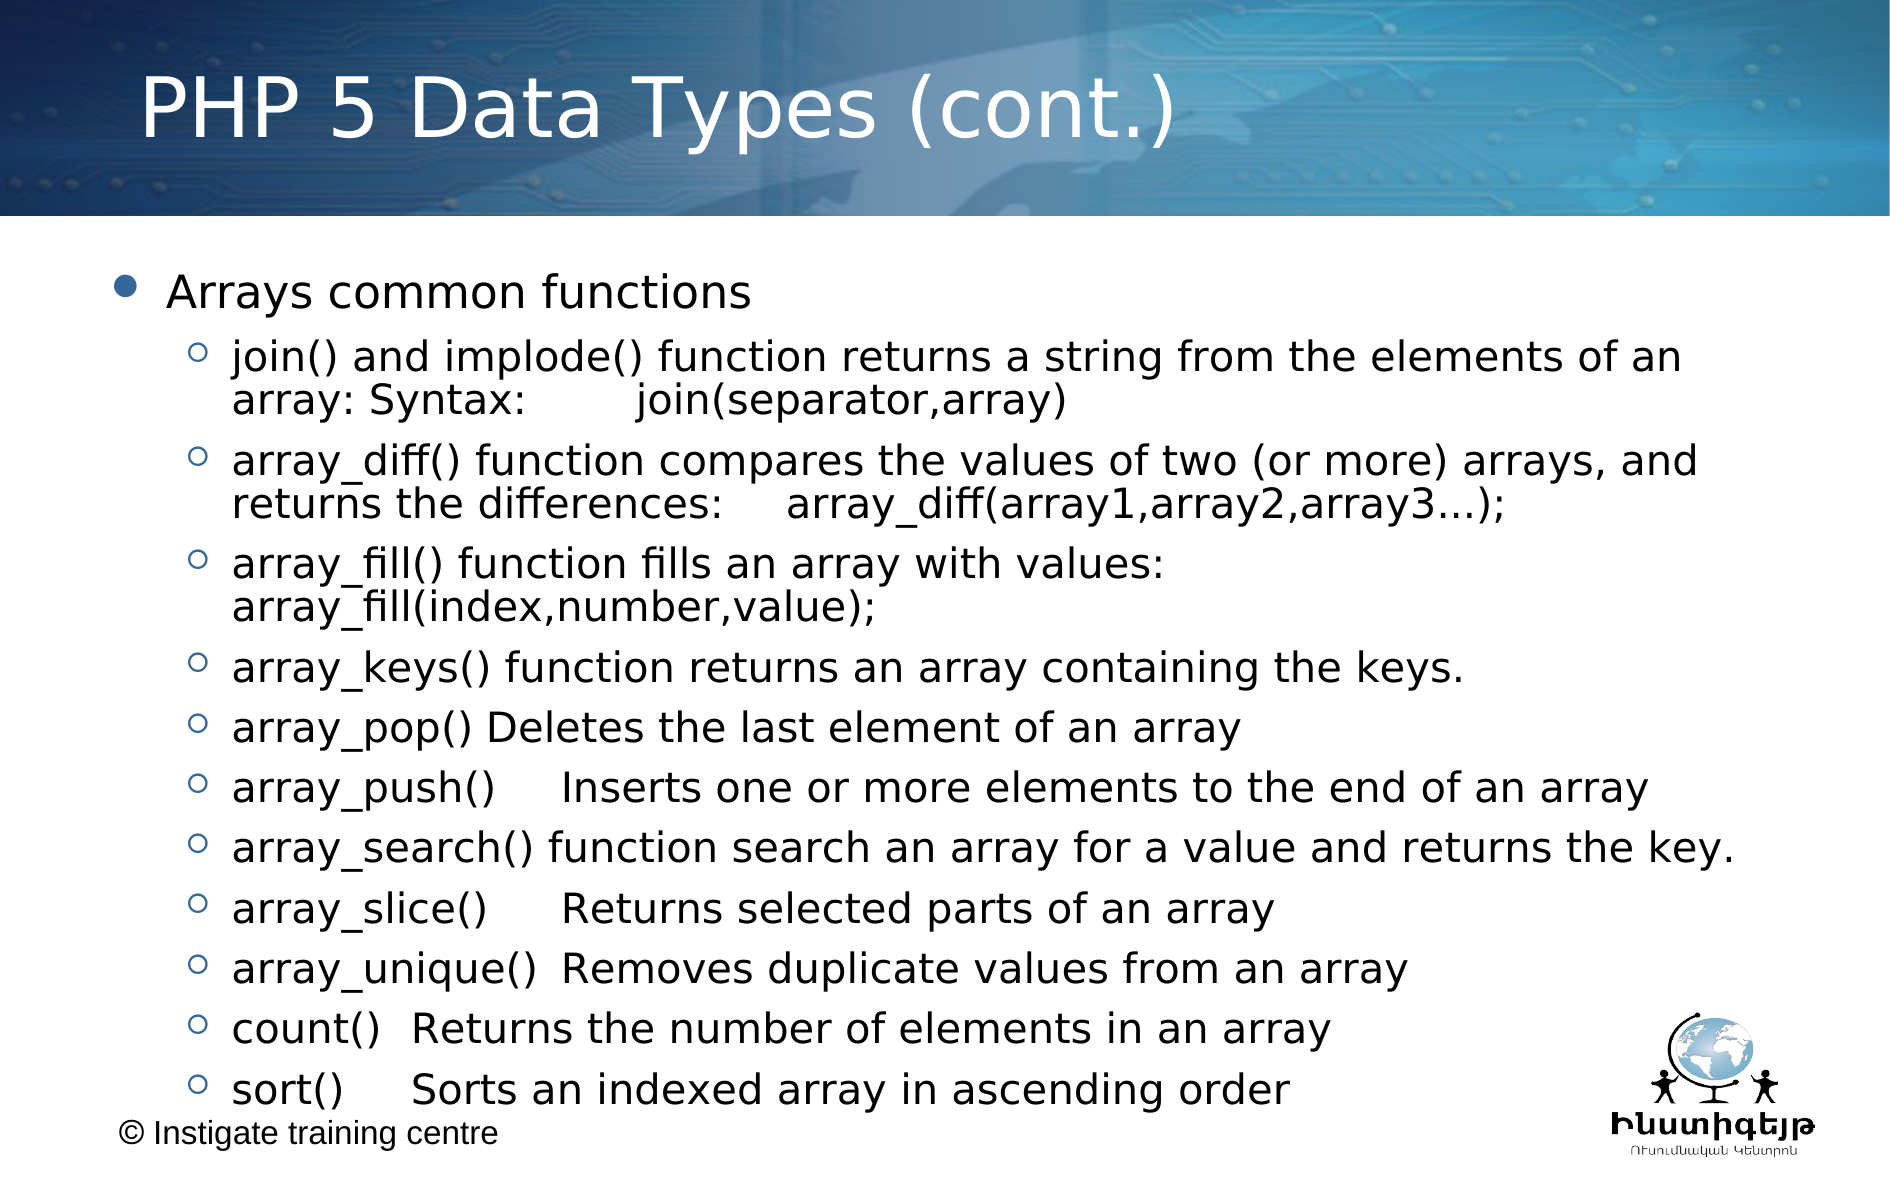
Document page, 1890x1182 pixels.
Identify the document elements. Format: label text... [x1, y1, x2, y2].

picture [1612, 1012, 1815, 1157]
list Arrays common functions join() and implode() function returns a string from the elements of an array: Syntax: join(separator,array) array_diff() function compares the values of two (or more) arrays, and returns the differences: array_diff(array1,array2,array3...); array_fill() function fills an array with values: array_fill(index,number,value); array_keys() function returns an array containing the keys. array_pop() Deletes the last element of an array array_push() Inserts one or more elements to the end of an array array_search() function search an array for a value and returns the key. array_slice() Returns selected parts of an array array_unique() Removes duplicate values from an array count() Returns the number of elements in an array sort() Sorts an indexed array in ascending order [110, 270, 1801, 297]
picture [0, 0, 1890, 216]
text_box PHP 5 Data Types (cont.) [138, 82, 1801, 96]
